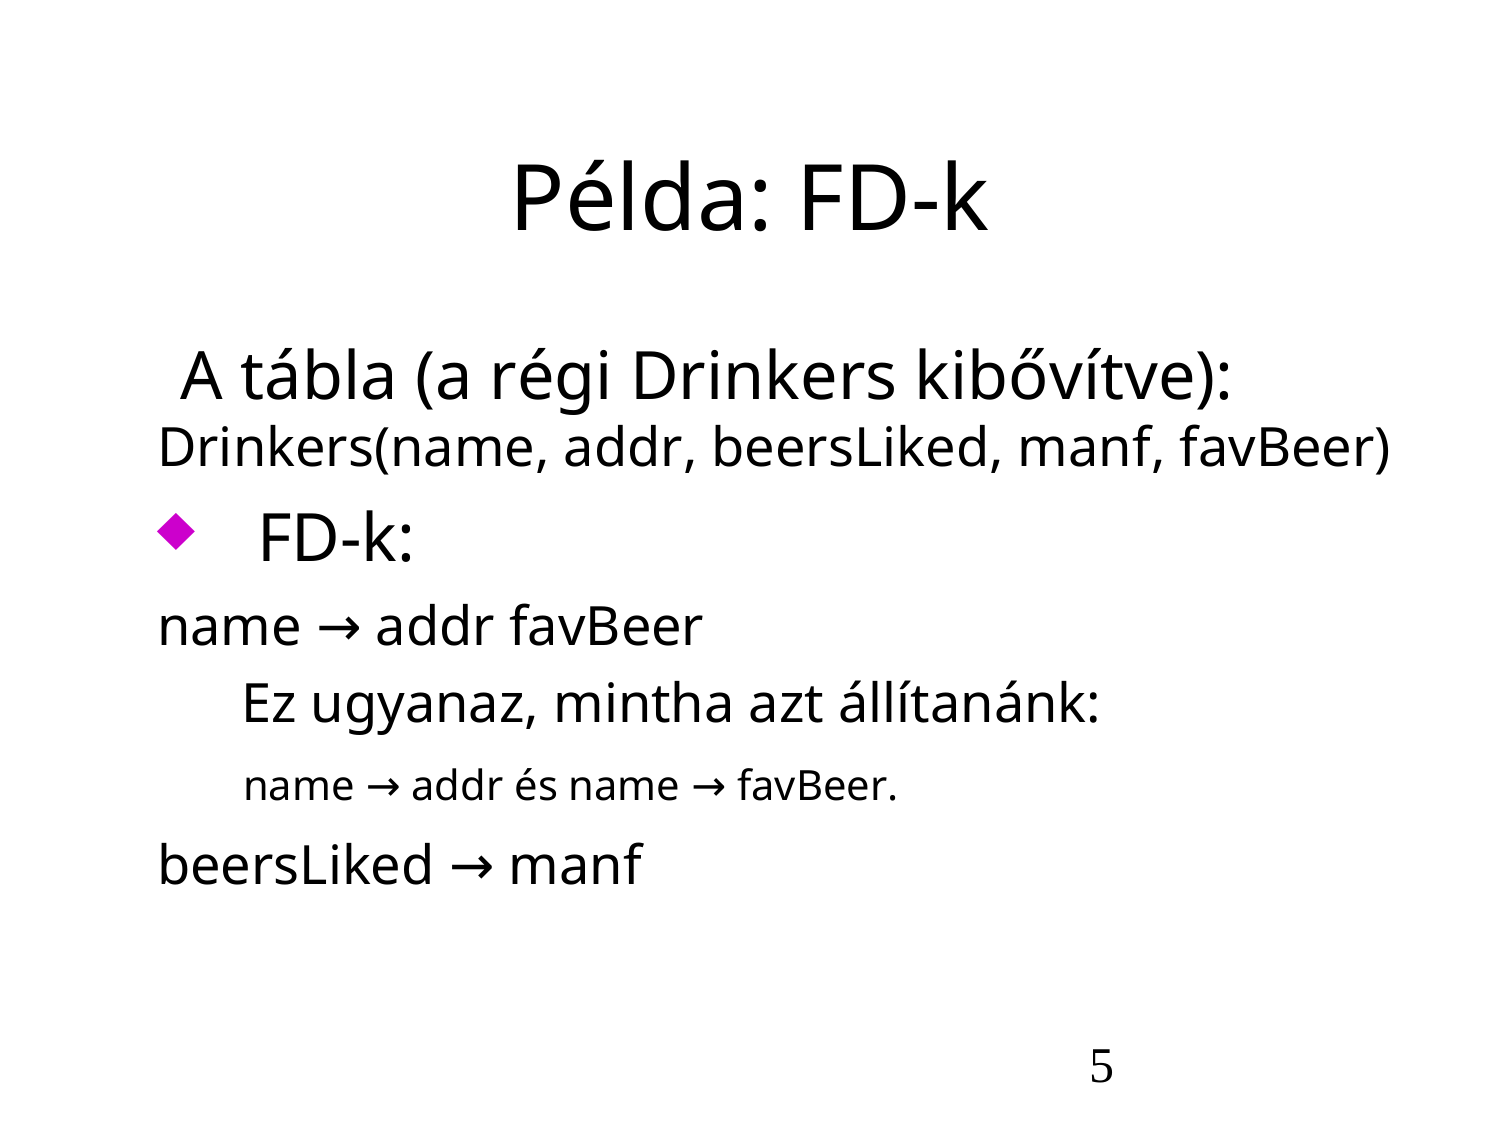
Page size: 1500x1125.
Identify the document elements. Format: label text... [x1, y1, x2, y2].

list A tábla (a régi Drinkers kibővítve): Drinkers(name, addr, beersLiked, manf, favBeer) FD-k: name → addr favBeer Ez ugyanaz, mintha azt állítanánk: name → addr és name → favBeer. beersLiked → manf [142, 324, 1418, 1000]
title Példa: FD-k [112, 99, 1388, 288]
